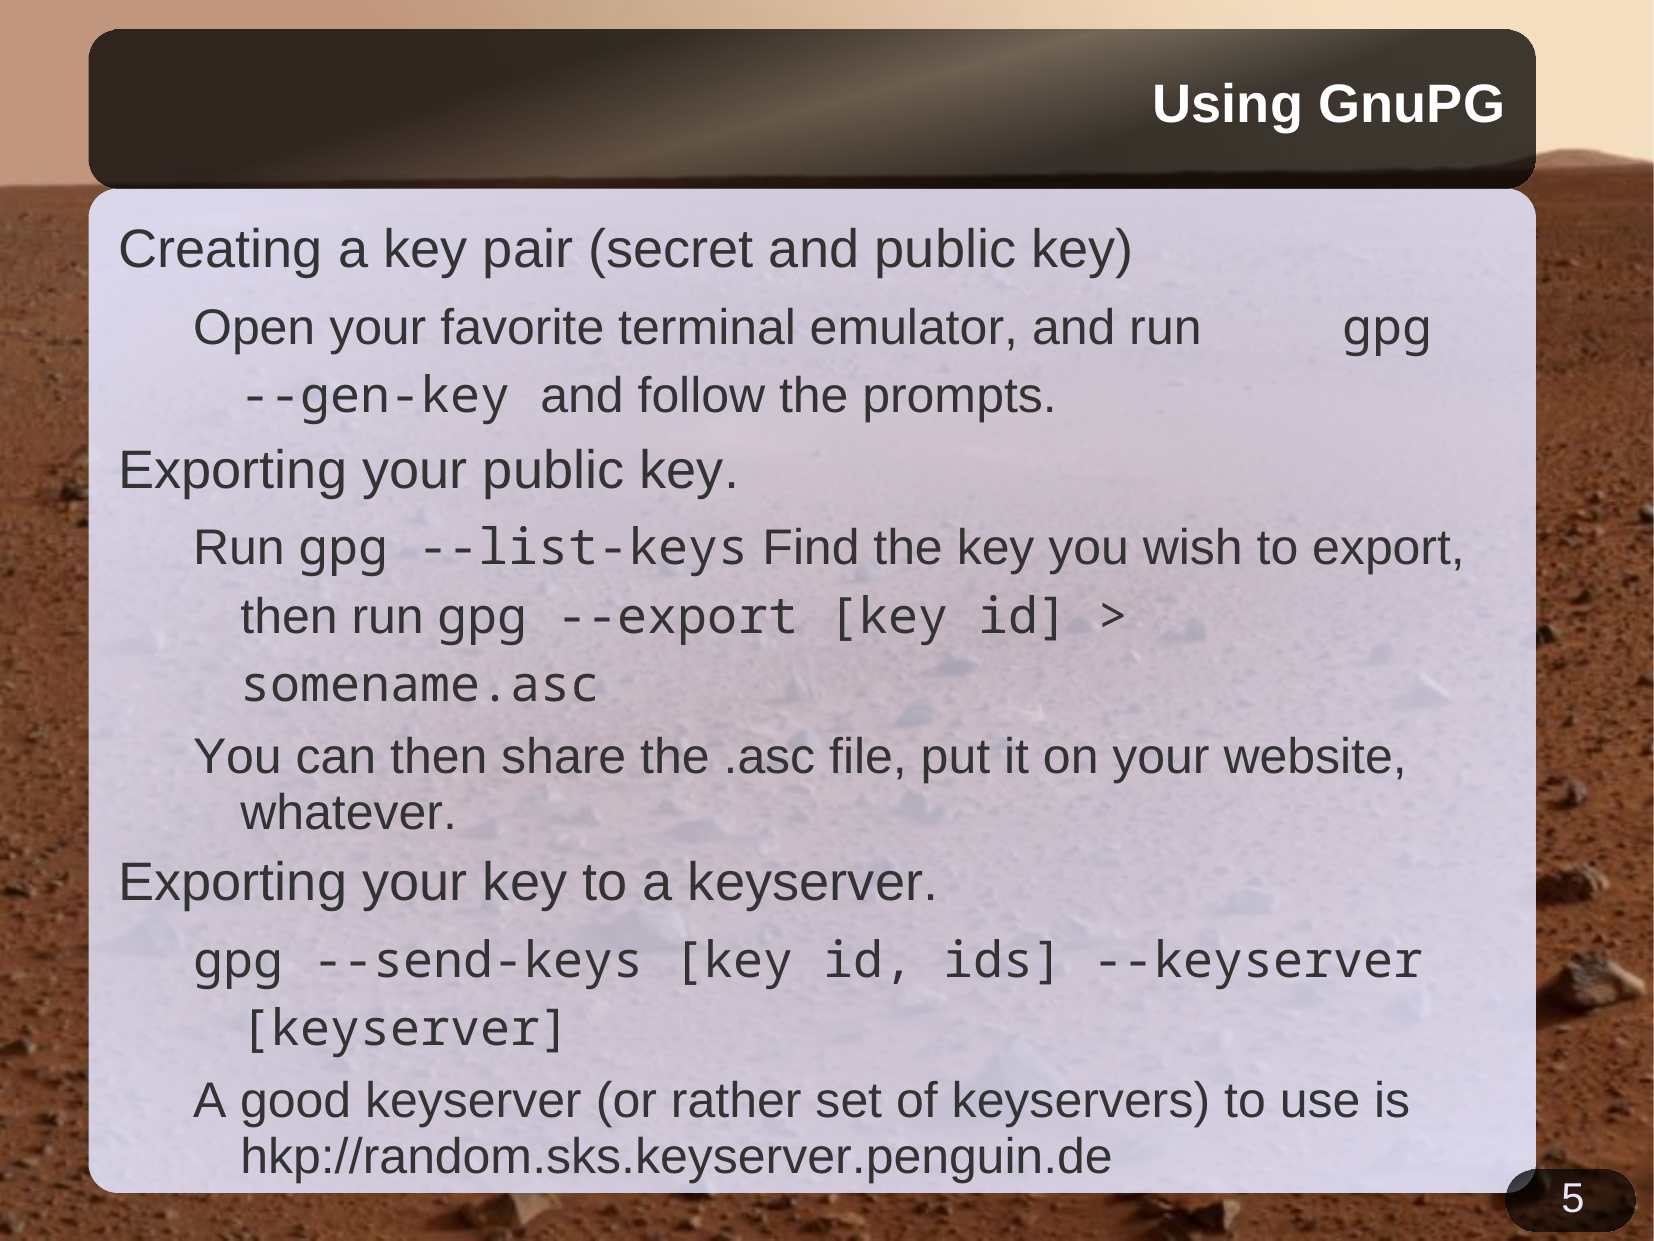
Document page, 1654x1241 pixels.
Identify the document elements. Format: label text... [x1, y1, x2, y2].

list Creating a key pair (secret and public key) Open your favorite terminal emulator, and run gpg --gen-key and follow the prompts. Exporting your public key. Run gpg --list-keys Find the key you wish to export, then run gpg --export [key id] > somename.asc You can then share the .asc file, put it on your website, whatever. Exporting your key to a keyserver. gpg --send-keys [key id, ids] --keyserver [keyserver] A good keyserver (or rather set of keyservers) to use is hkp://random.sks.keyserver.penguin.de [118, 218, 1483, 1164]
picture [0, 0, 1654, 1241]
title Using GnuPG [118, 59, 1506, 148]
